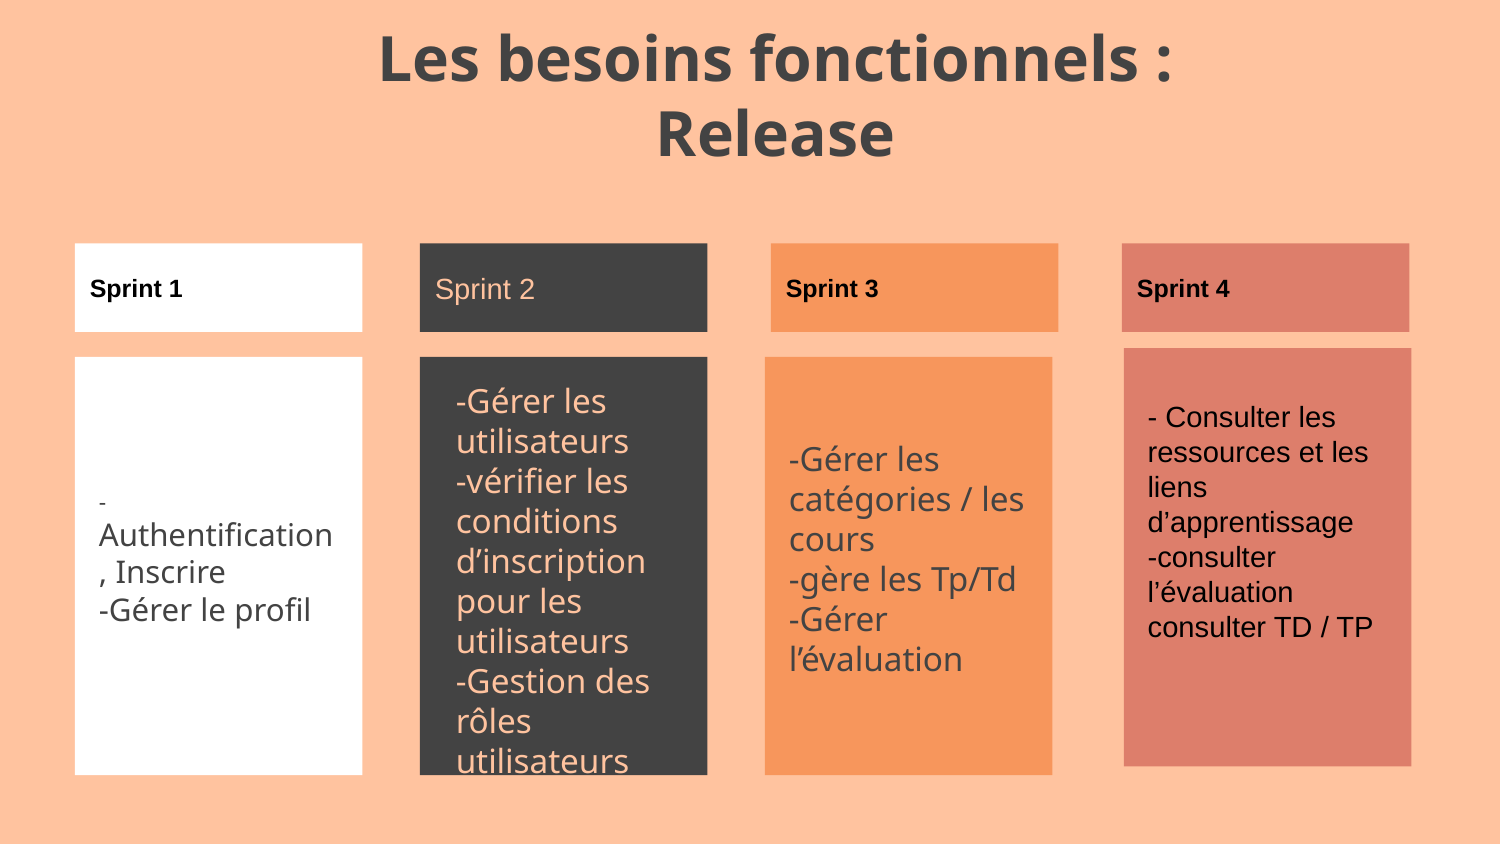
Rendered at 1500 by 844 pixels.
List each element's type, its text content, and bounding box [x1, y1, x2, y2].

text_box - Authentification , Inscrire -Gérer le profil [98, 374, 339, 740]
text_box [419, 356, 708, 776]
text_box [74, 356, 363, 776]
text_box -Gérer les catégories / les cours -gère les Tp/Td -Gérer l’évaluation [788, 455, 1029, 660]
text_box [764, 356, 1053, 776]
text_box Sprint 2 [419, 243, 708, 332]
text_box Sprint 4 [1121, 243, 1410, 332]
text_box [1123, 348, 1412, 767]
title Les besoins fonctionnels : Release [74, 83, 1477, 244]
text_box - Consulter les ressources et les liens d’apprentissage -consulter l’évaluation consulter TD / TP [1132, 383, 1398, 660]
text_box Sprint 1 [74, 243, 363, 332]
text_box Sprint 3 [770, 243, 1059, 332]
text_box -Gérer les utilisateurs -vérifier les conditions d’inscription pour les utilisateurs -Gestion des rôles utilisateurs [455, 383, 696, 749]
